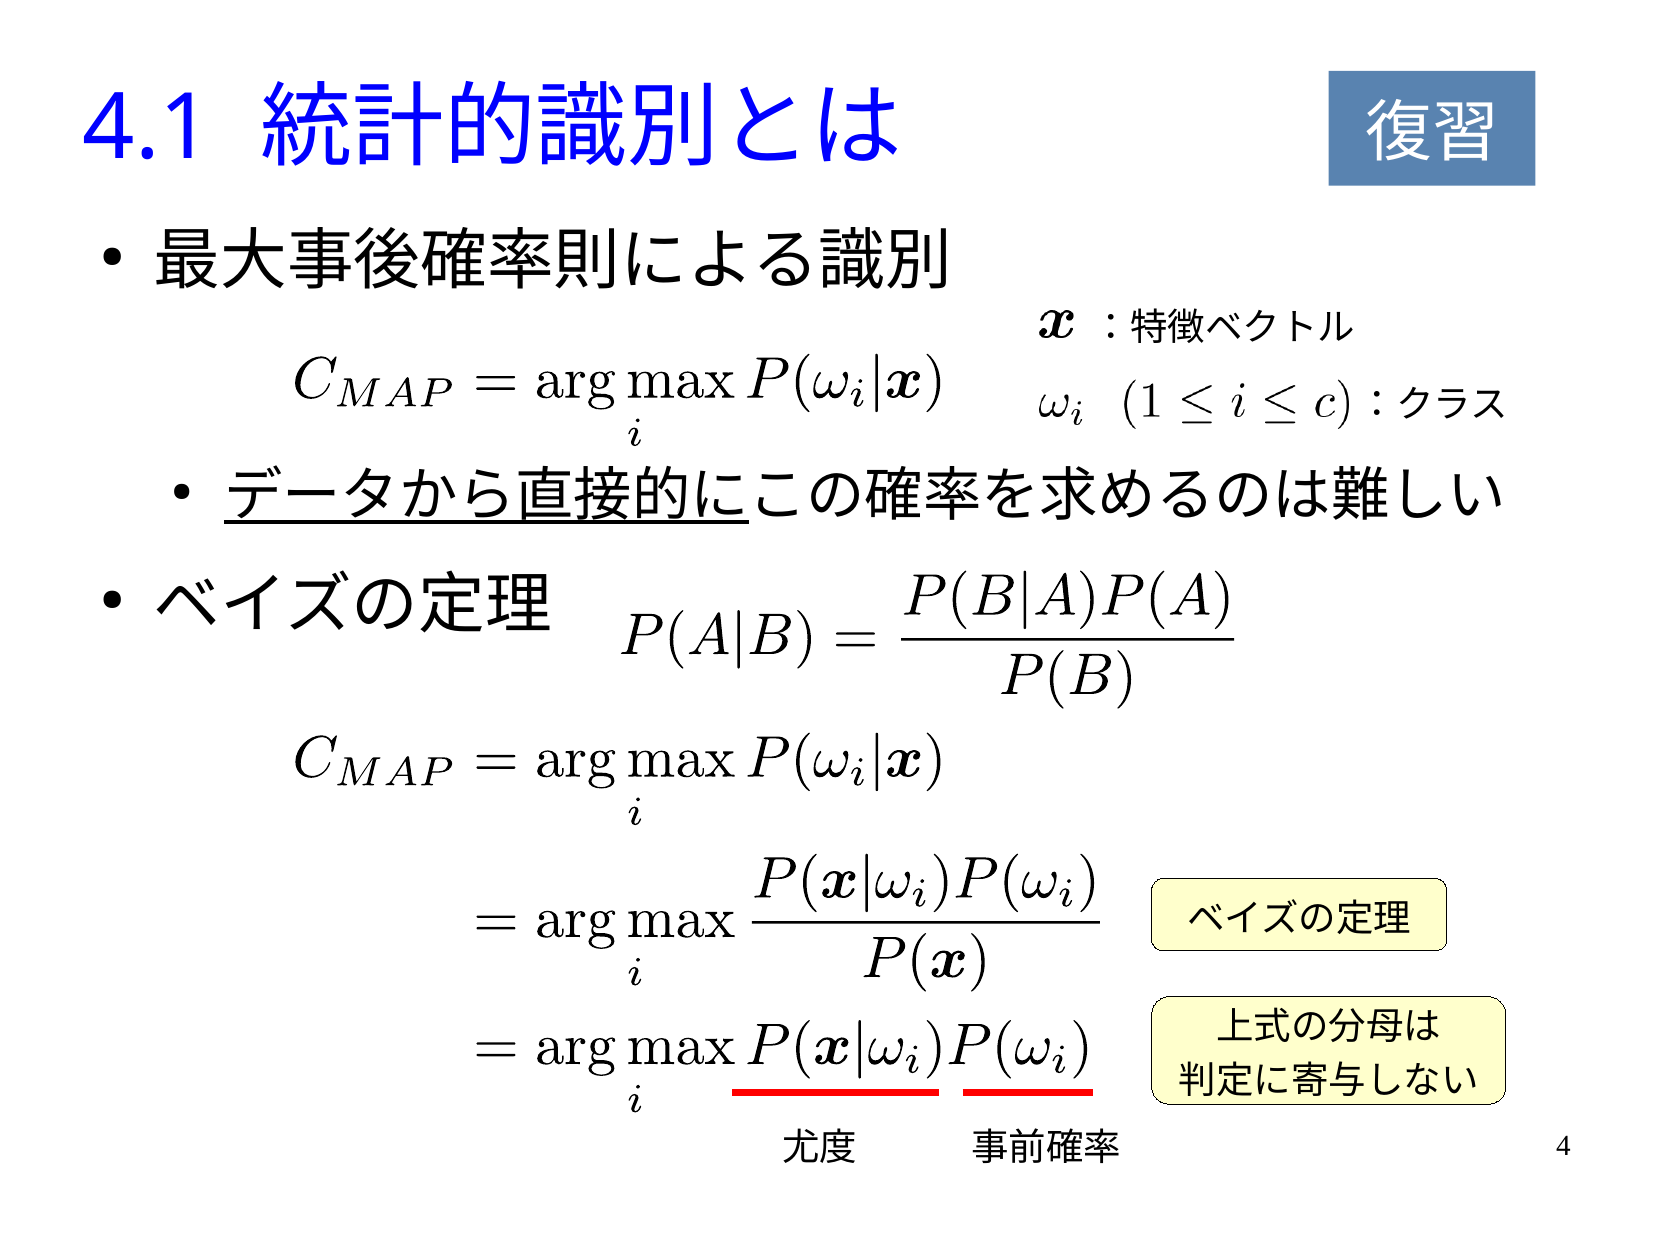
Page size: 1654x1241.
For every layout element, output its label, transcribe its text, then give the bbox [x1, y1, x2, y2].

text_box 上式の分母は 判定に寄与しない [1151, 996, 1506, 1105]
text_box ：クラス [1343, 366, 1524, 438]
text_box 尤度 [767, 1110, 873, 1182]
text_box ベイズの定理 [1151, 878, 1447, 951]
text_box [292, 353, 946, 447]
text_box [618, 570, 1235, 709]
picture [1039, 379, 1349, 429]
text_box ：特徴ベクトル [1077, 289, 1371, 361]
list 最大事後確率則による識別 データから直接的にこの確率を求めるのは難しい ベイズの定理 [82, 212, 1571, 1010]
title 4.1 統計的識別とは [82, 49, 1571, 198]
text_box [292, 732, 1100, 1113]
picture [1039, 310, 1074, 338]
text_box 復習 [1328, 70, 1536, 186]
text_box 事前確率 [956, 1110, 1137, 1182]
